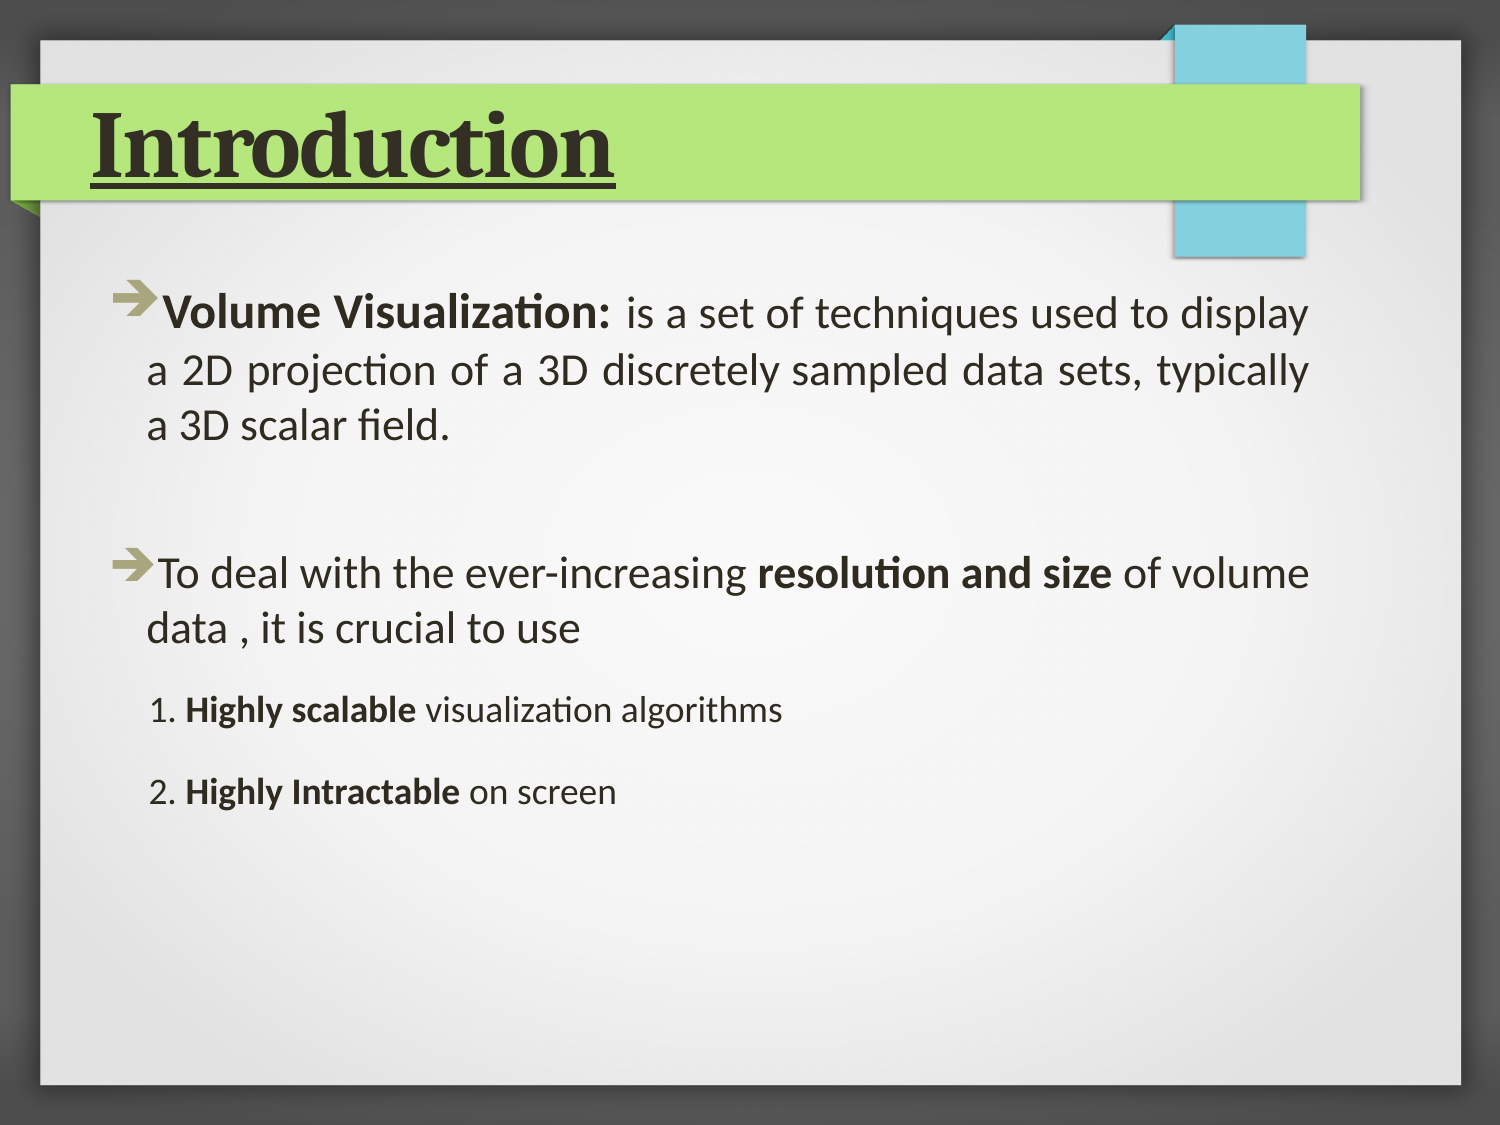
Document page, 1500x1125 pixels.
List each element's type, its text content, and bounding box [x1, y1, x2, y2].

list Volume Visualization: is a set of techniques used to display a 2D projection of a 3D discretely sampled data sets, typically a 3D scalar field. To deal with the ever-increasing resolution and size of volume data , it is crucial to use 1. Highly scalable visualization algorithms 2. Highly Intractable on screen [75, 262, 1325, 1050]
title Introduction [75, 45, 1325, 233]
picture [0, 0, 1500, 1125]
